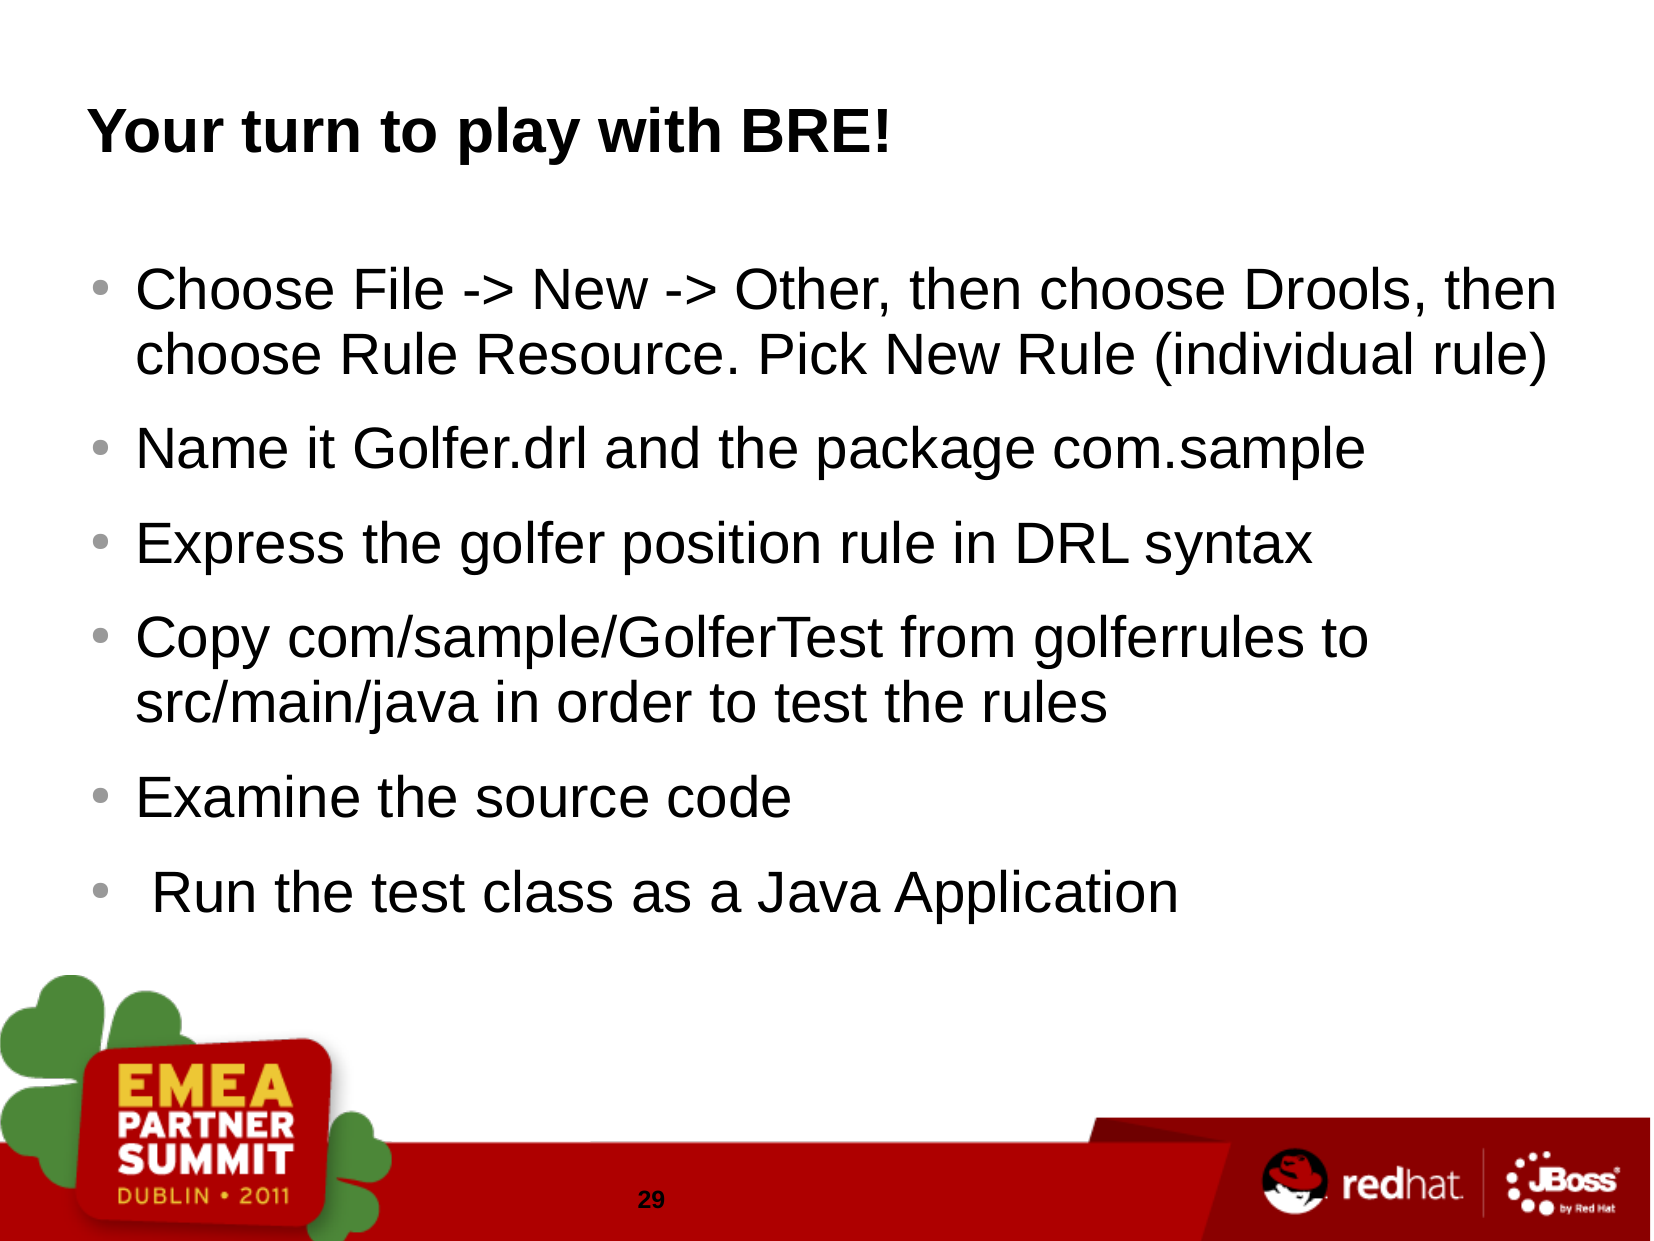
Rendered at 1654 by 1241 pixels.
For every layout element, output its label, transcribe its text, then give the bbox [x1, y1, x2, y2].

title Your turn to play with BRE! [86, 37, 1576, 226]
list Choose File -> New -> Other, then choose Drools, then choose Rule Resource. Pick New Rule (individual rule) Name it Golfer.drl and the package com.sample Express the golfer position rule in DRL syntax Copy com/sample/GolferTest from golferrules to src/main/java in order to test the rules Examine the source code Run the test class as a Java Application [75, 256, 1564, 1051]
picture [0, 975, 1651, 1241]
